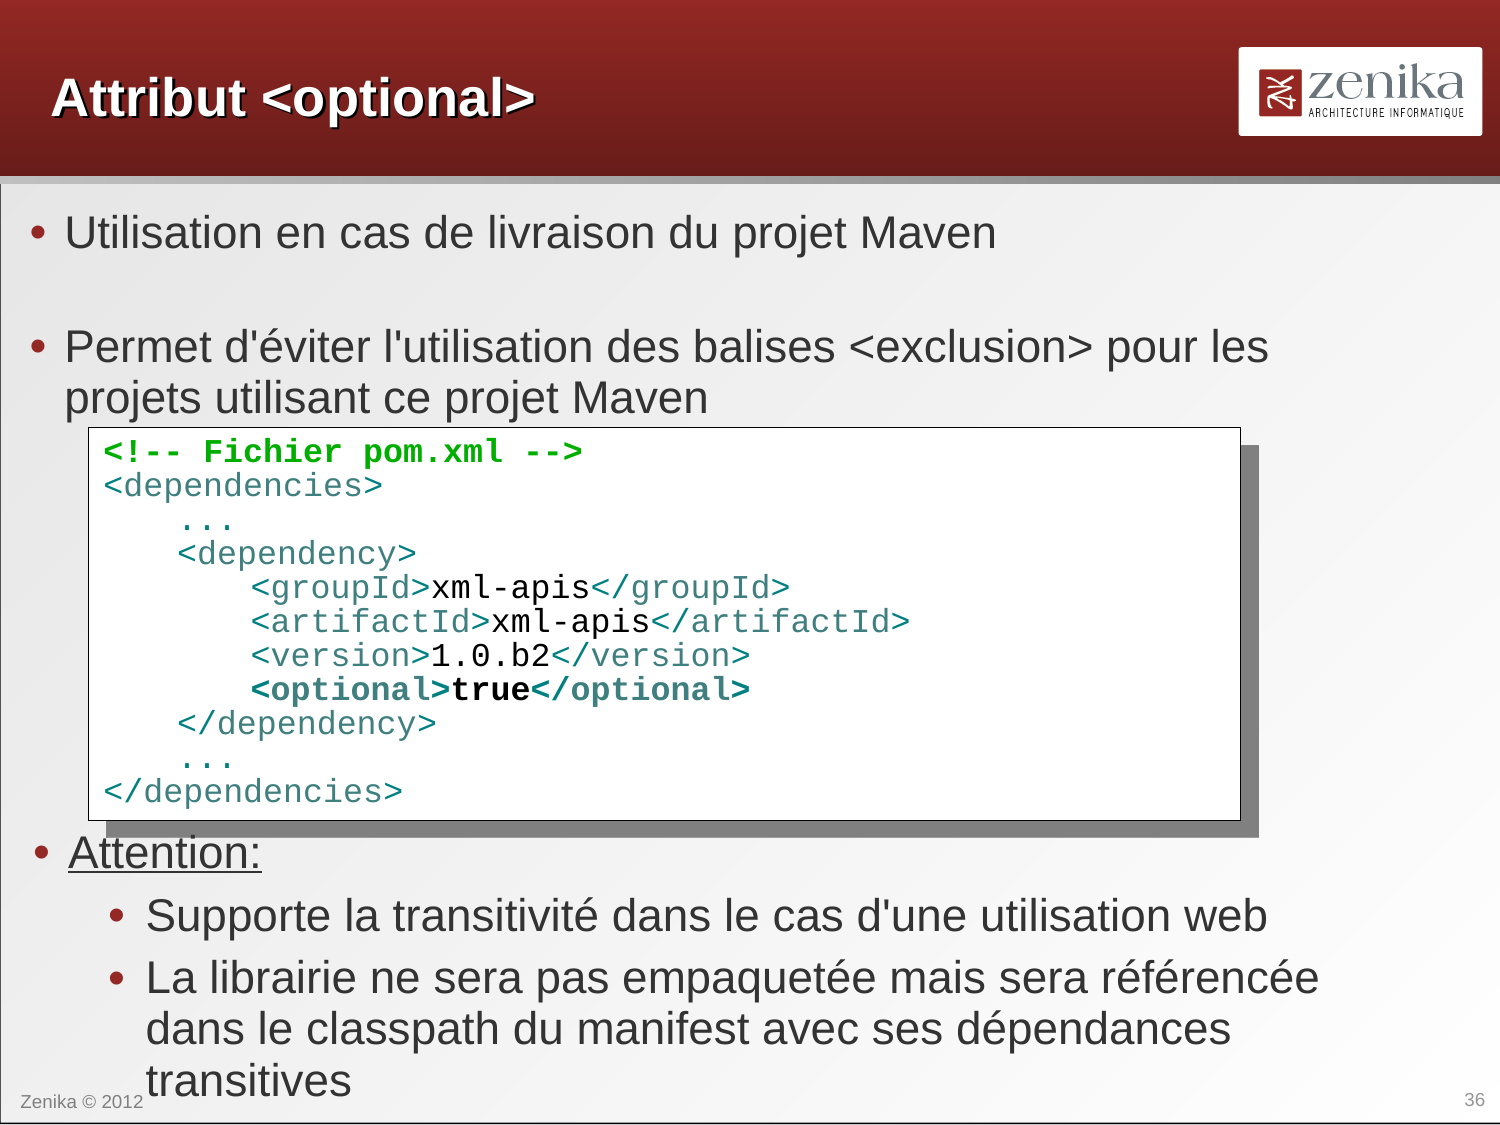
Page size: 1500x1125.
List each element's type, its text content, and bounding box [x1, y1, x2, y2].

title Attribut <optional> [50, 15, 1206, 180]
picture [1257, 58, 1464, 125]
list Utilisation en cas de livraison du projet Maven Permet d'éviter l'utilisation des balises <exclusion> pour les projets utilisant ce projet Maven [29, 206, 1414, 430]
text_box <!-- Fichier pom.xml --> <dependencies> ... <dependency> <groupId>xml-apis</groupId> <artifactId>xml-apis</artifactId> <version>1.0.b2</version> <optional>true</optional> </dependency> ... </dependencies> [88, 427, 1241, 821]
list Attention: Supporte la transitivité dans le cas d'une utilisation web La librairie ne sera pas empaquetée mais sera référencée dans le classpath du manifest avec ses dépendances transitives [33, 826, 1418, 1125]
